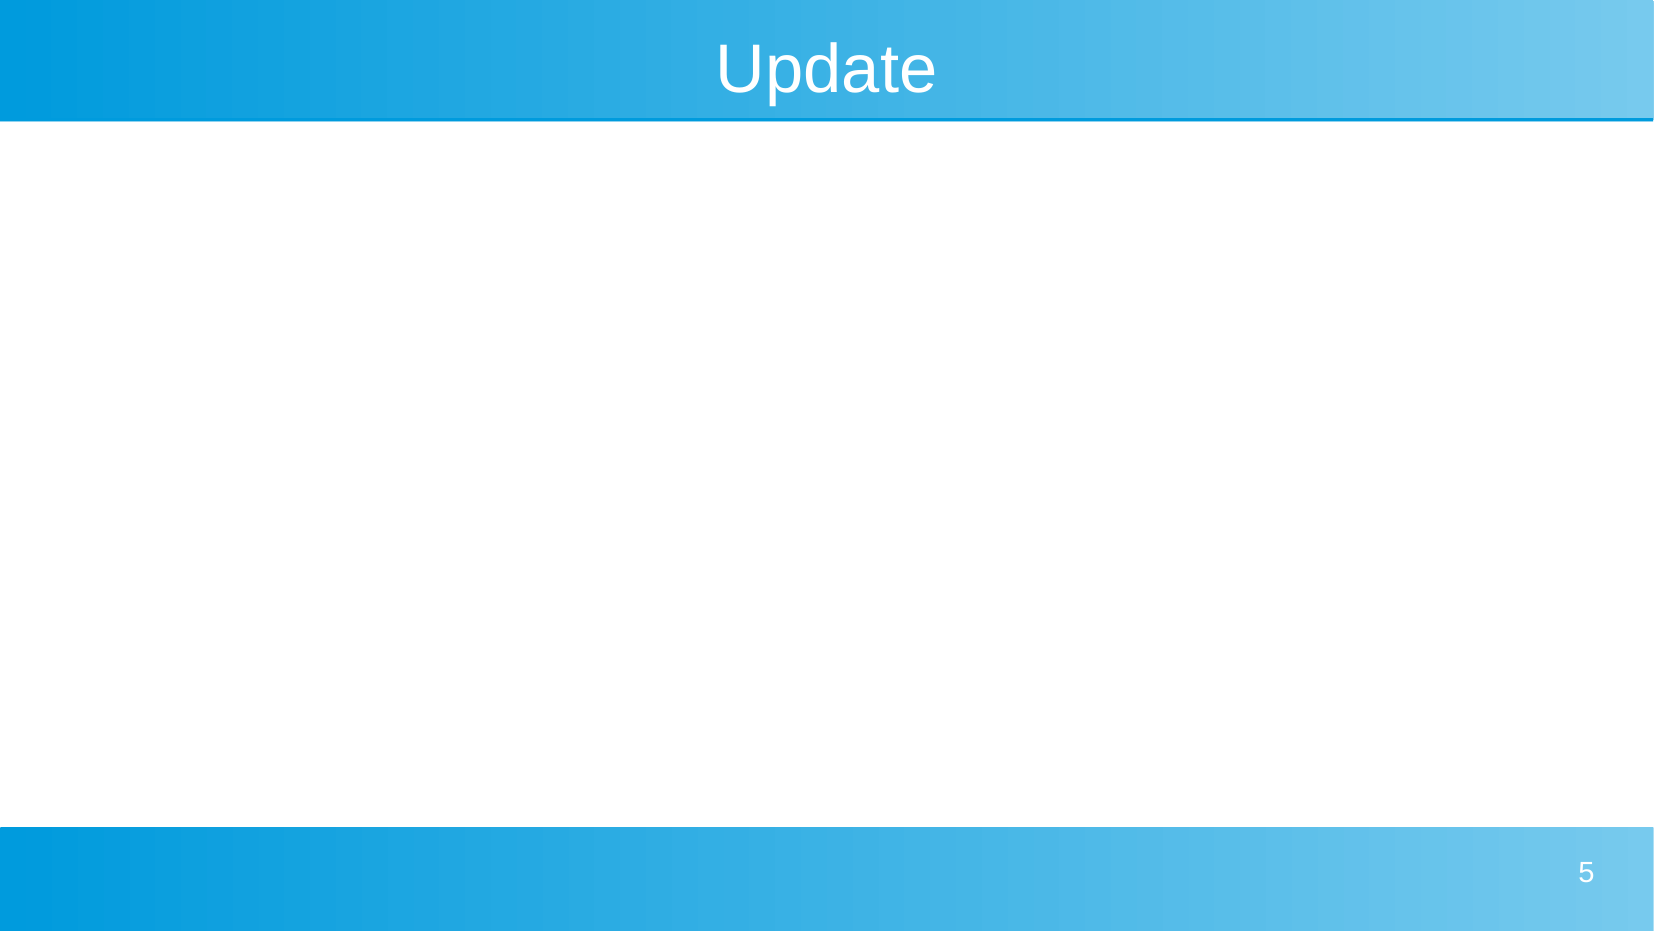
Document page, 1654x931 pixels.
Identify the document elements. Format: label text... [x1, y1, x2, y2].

title Update [59, 29, 1595, 108]
